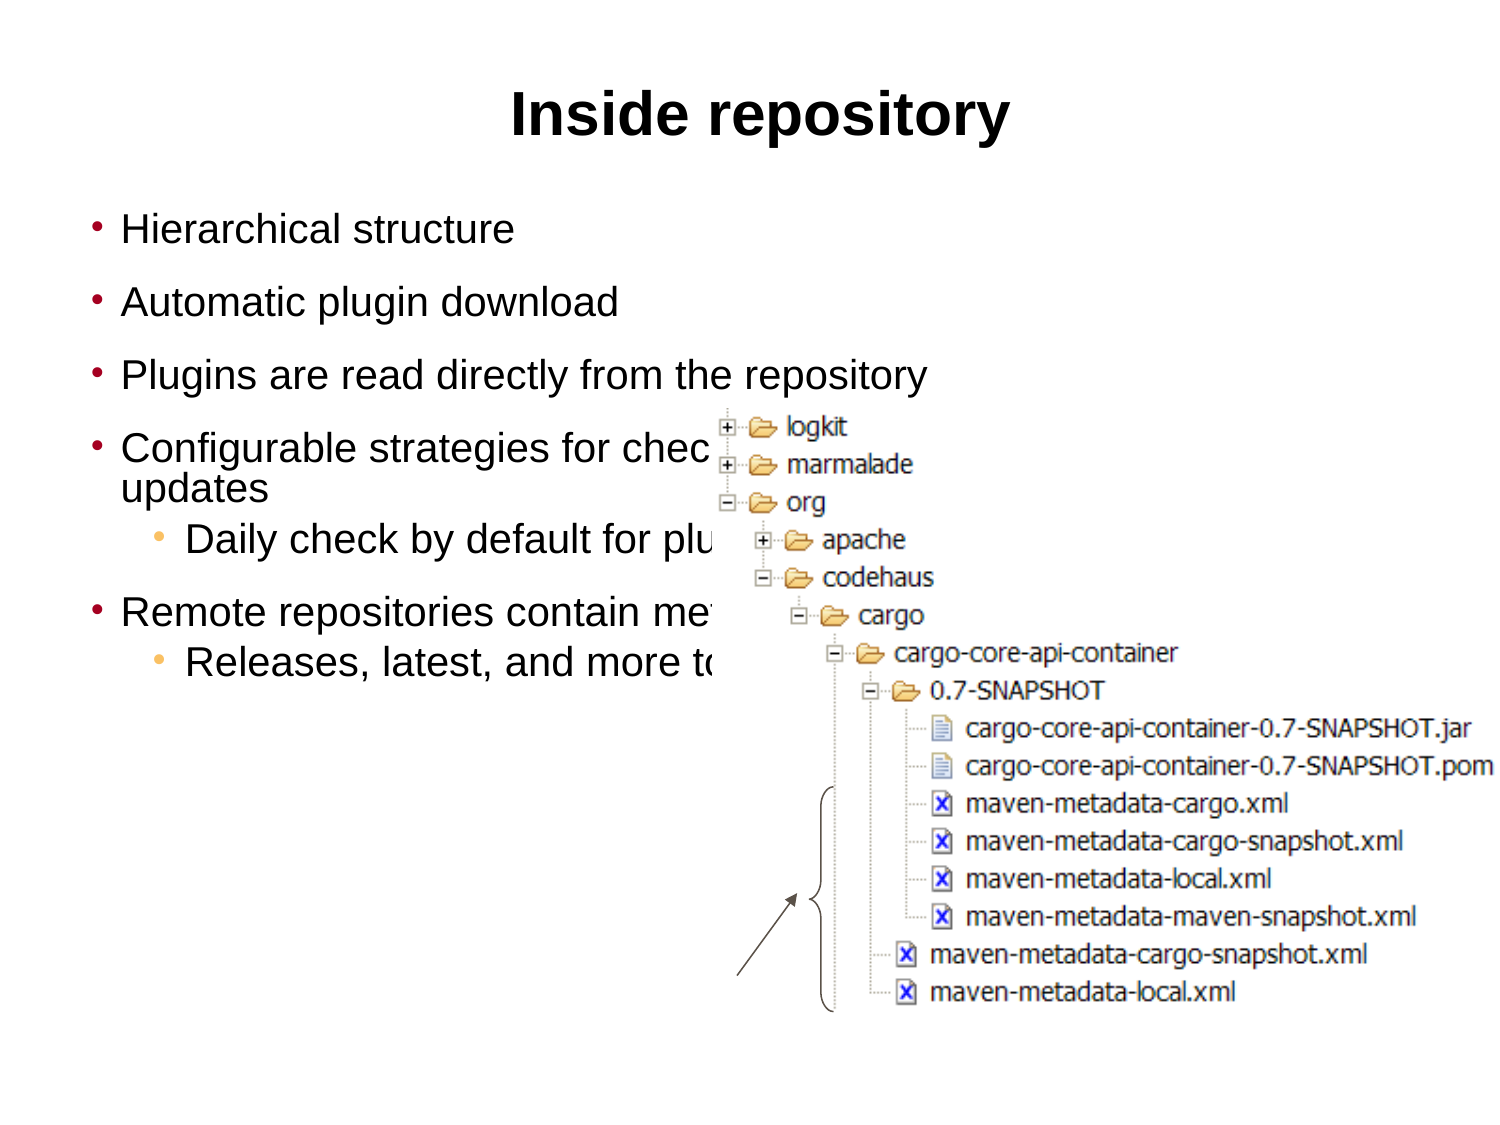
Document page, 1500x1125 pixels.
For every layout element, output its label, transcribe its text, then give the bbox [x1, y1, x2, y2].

picture [712, 408, 1500, 1011]
title Inside repository [75, 44, 1425, 177]
list Hierarchical structure Automatic plugin download Plugins are read directly from the repository Configurable strategies for checking the remote repositories for updates Daily check by default for plugin and ranges updates Remote repositories contain metadata information Releases, latest, and more to come [75, 204, 1395, 1075]
